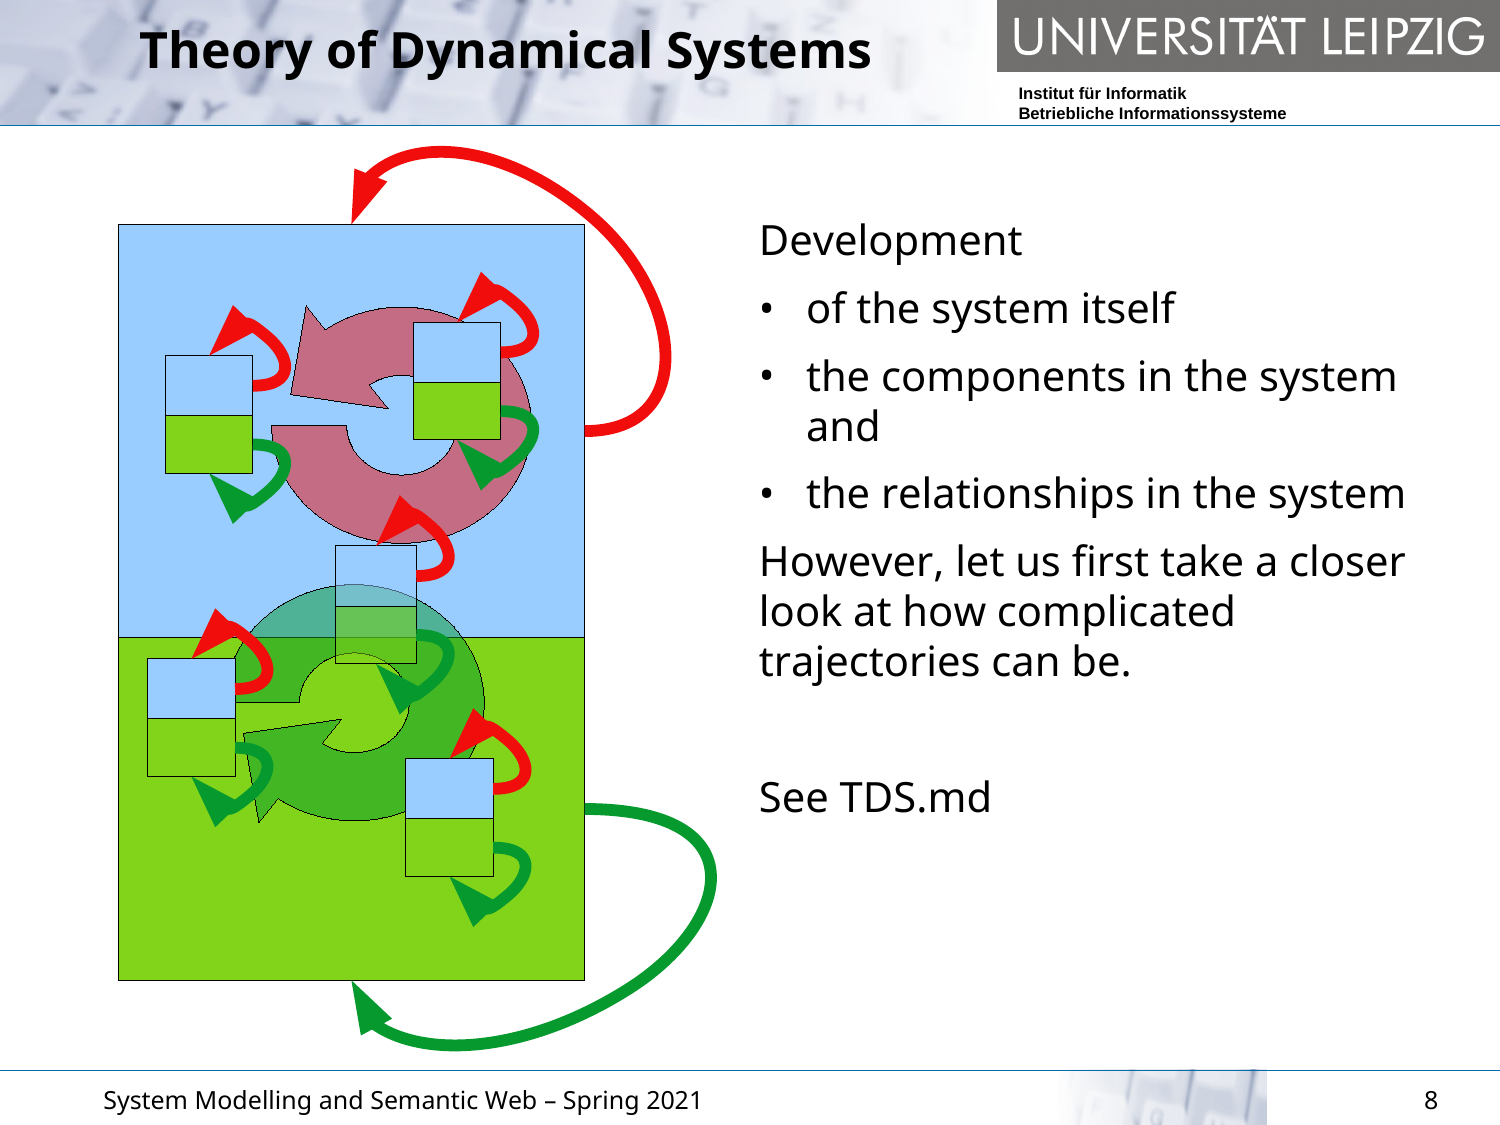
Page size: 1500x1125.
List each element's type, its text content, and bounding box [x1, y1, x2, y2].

picture [0, 0, 1500, 125]
picture [1057, 1071, 1267, 1125]
text_box [118, 224, 585, 981]
text_box Development of the system itself the components in the system and the relationships in the system However, let us first take a closer look at how complicated trajectories can be. See TDS.md [744, 206, 1465, 879]
text_box Theory of Dynamical Systems [124, 10, 888, 87]
